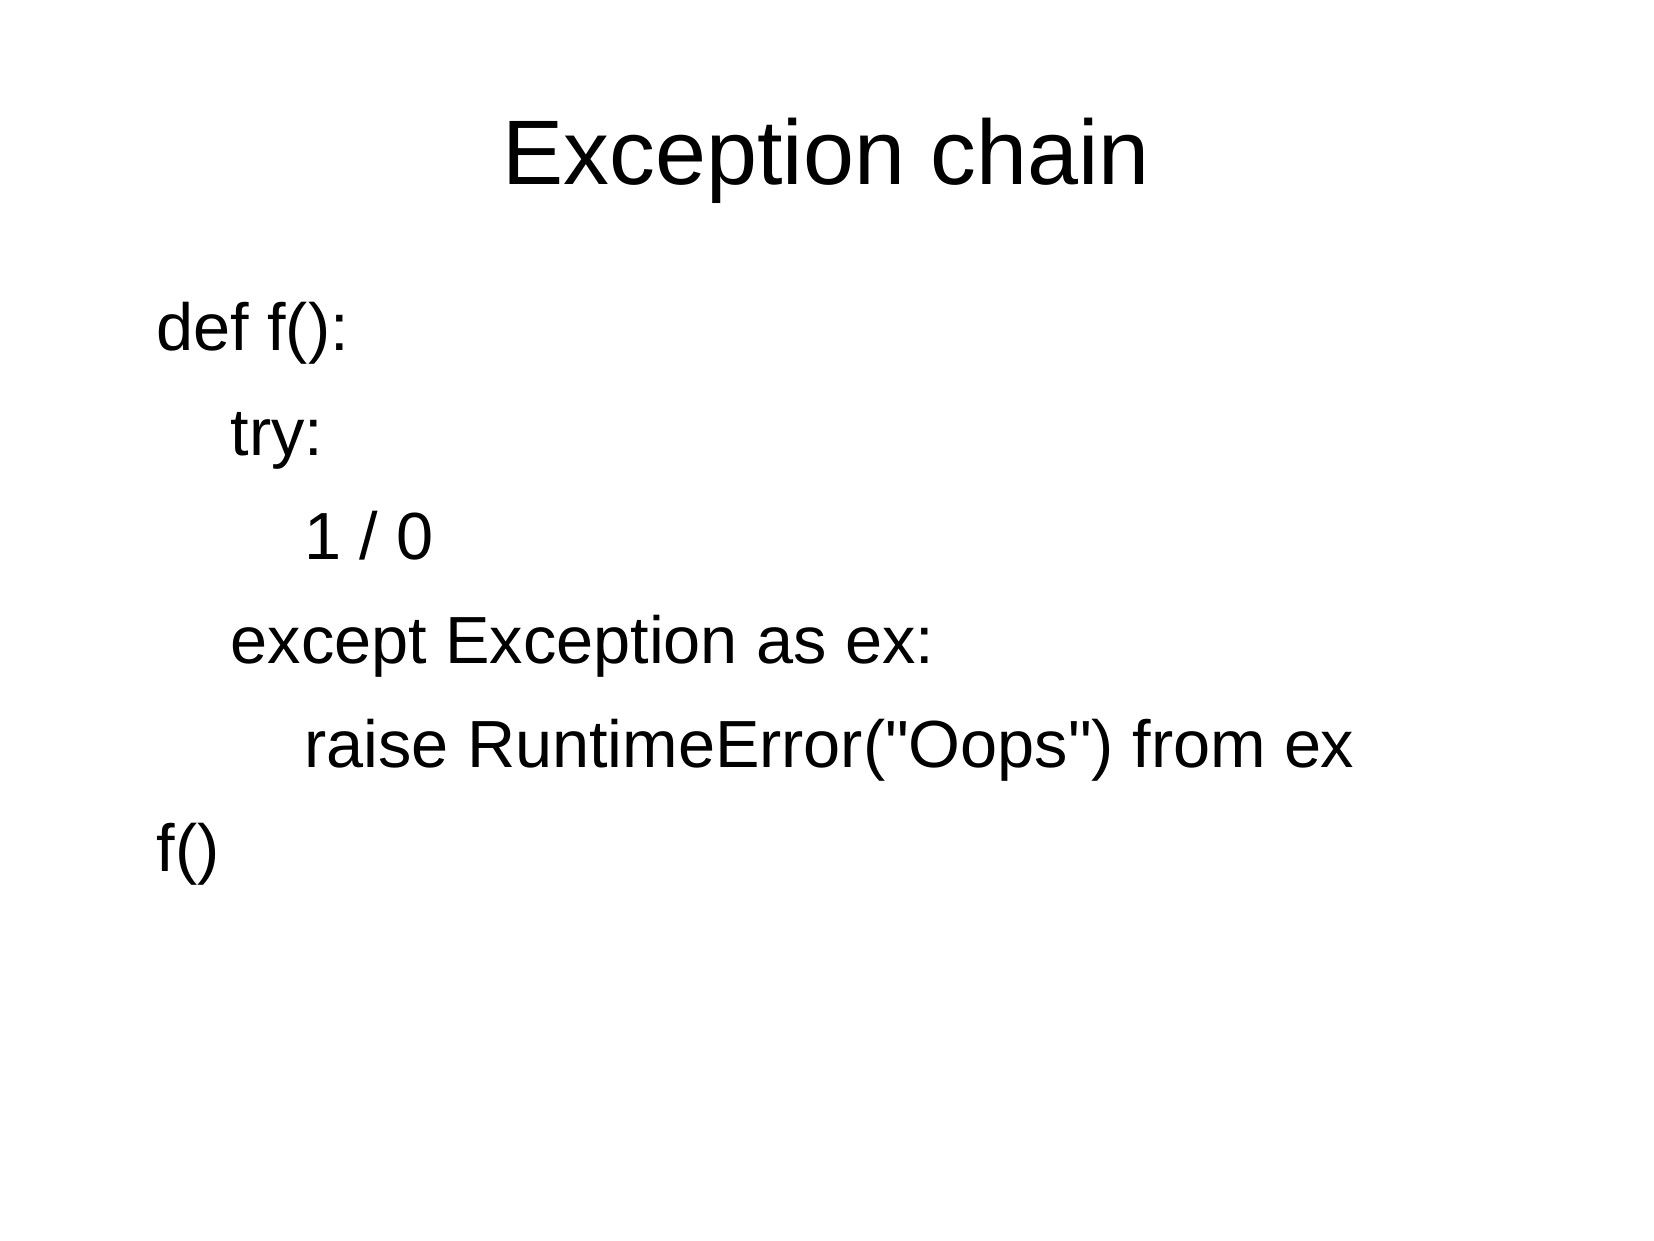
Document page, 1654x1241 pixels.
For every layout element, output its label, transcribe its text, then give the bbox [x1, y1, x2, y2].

list def f(): try: 1 / 0 except Exception as ex: raise RuntimeError("Oops") from ex f() [82, 290, 1571, 1109]
title Exception chain [82, 49, 1571, 257]
